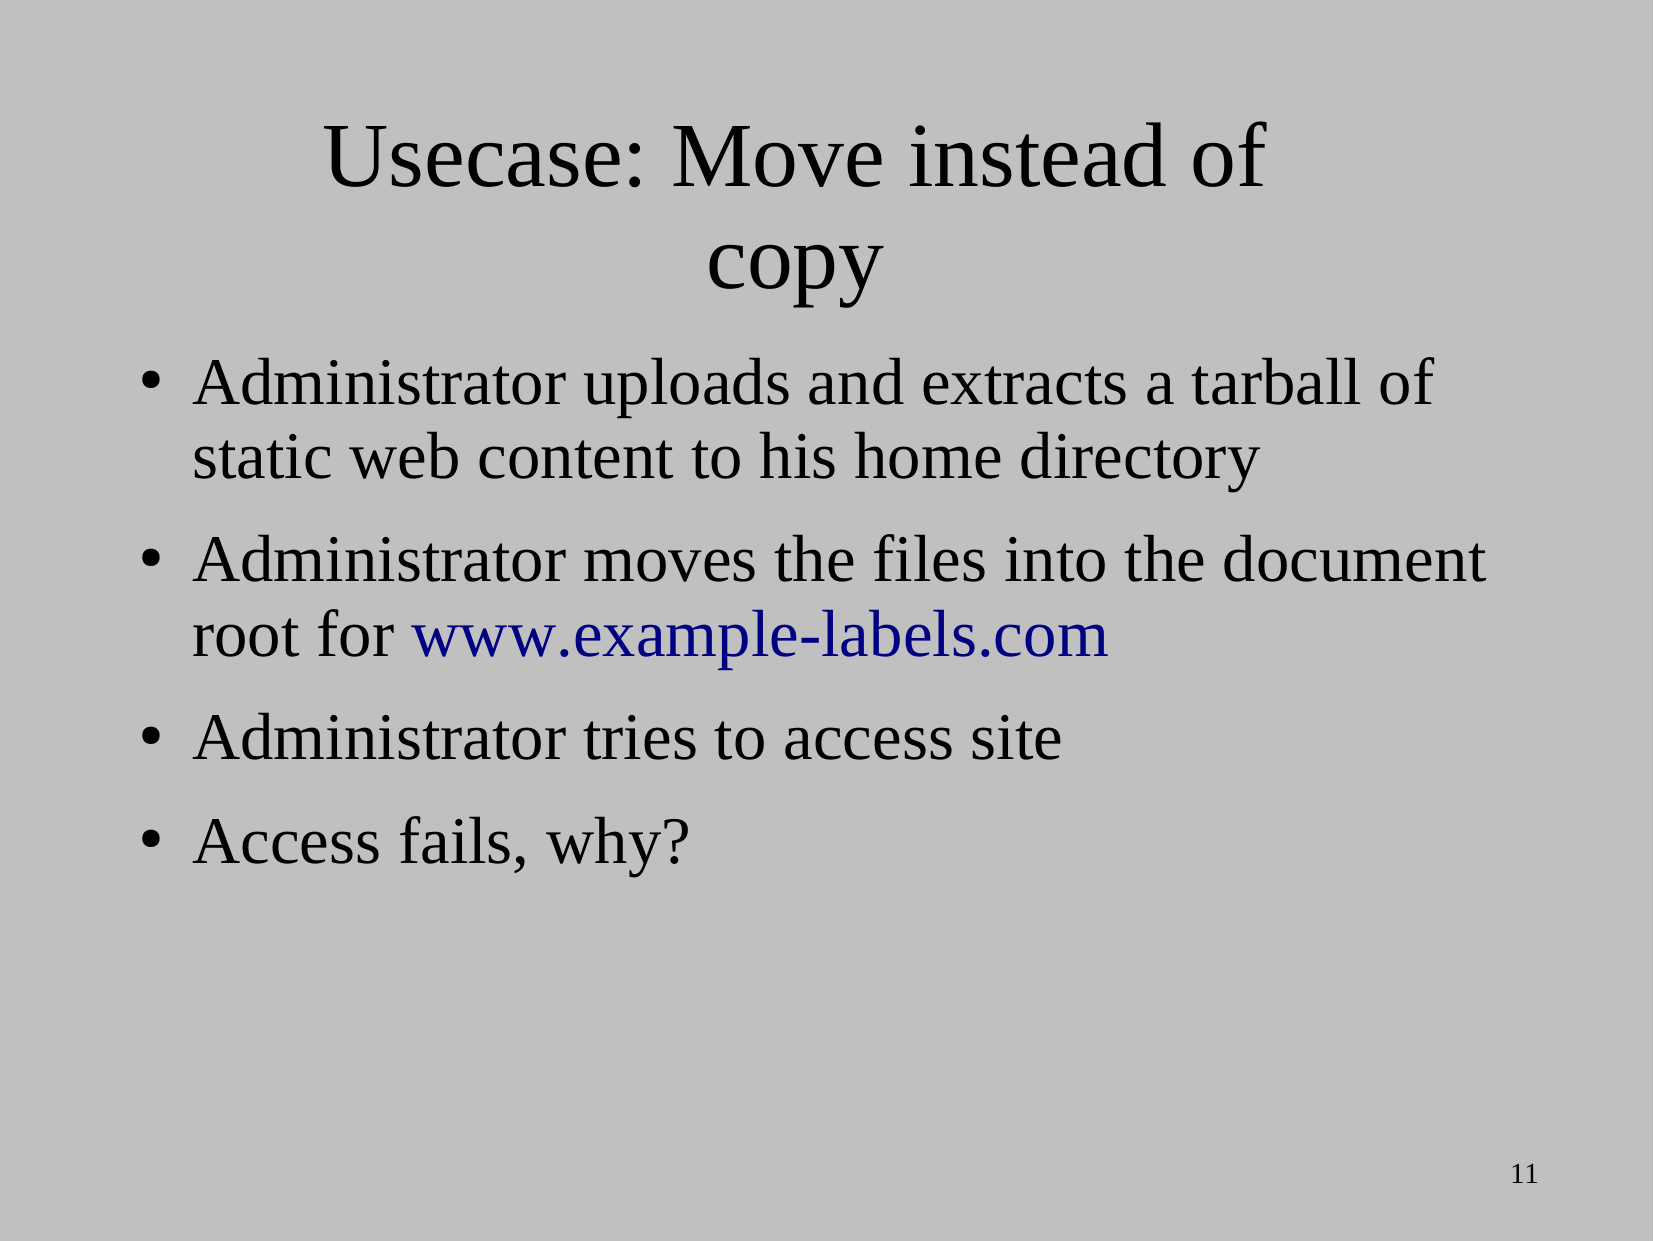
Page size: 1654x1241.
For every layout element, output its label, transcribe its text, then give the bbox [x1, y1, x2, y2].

title Usecase: Move instead of copy [312, 102, 1279, 310]
list Administrator uploads and extracts a tarball of static web content to his home directory Administrator moves the files into the document root for www.example-labels.com Administrator tries to access site Access fails, why? [121, 344, 1534, 1065]
